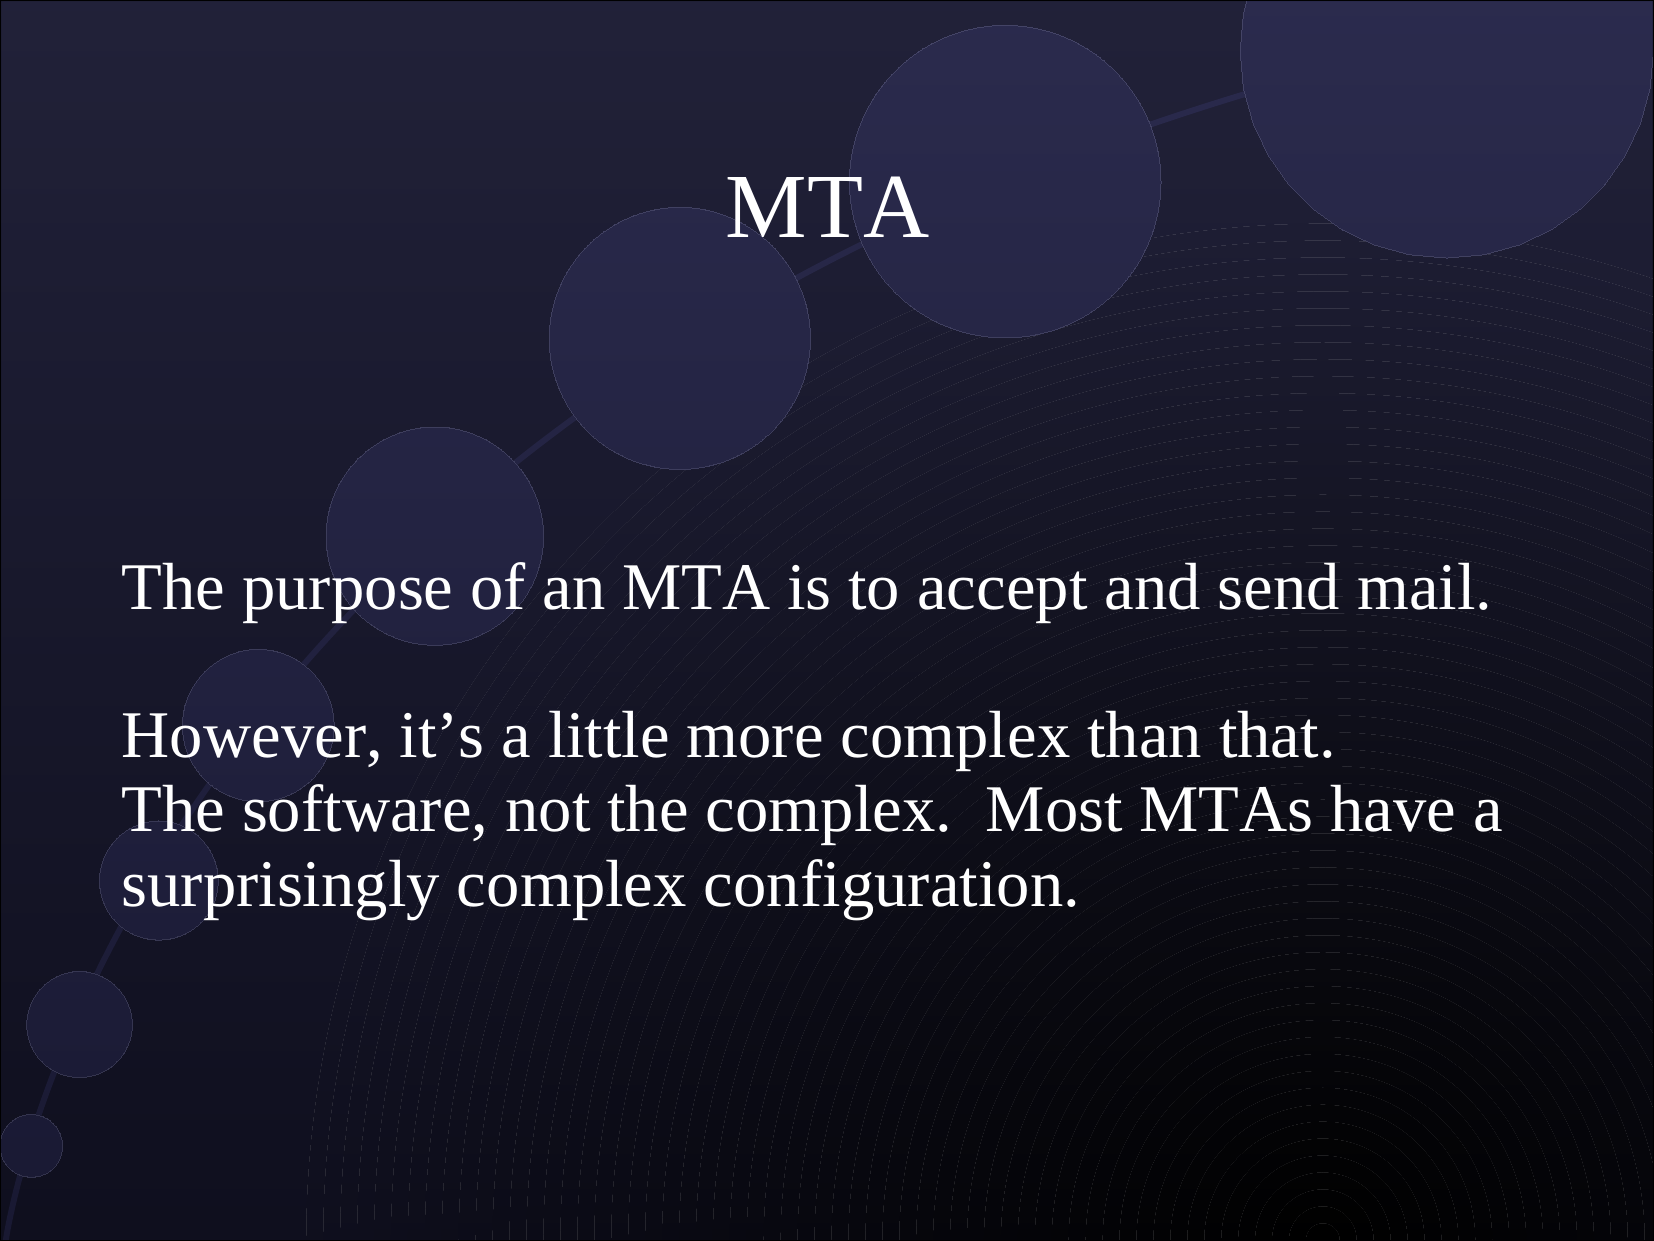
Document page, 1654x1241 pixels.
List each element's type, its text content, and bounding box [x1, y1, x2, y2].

subtitle The purpose of an MTA is to accept and send mail. However, it’s a little more complex than that. The software, not the complex. Most MTAs have a surprisingly complex configuration. [121, 344, 1534, 1127]
title MTA [121, 102, 1534, 311]
